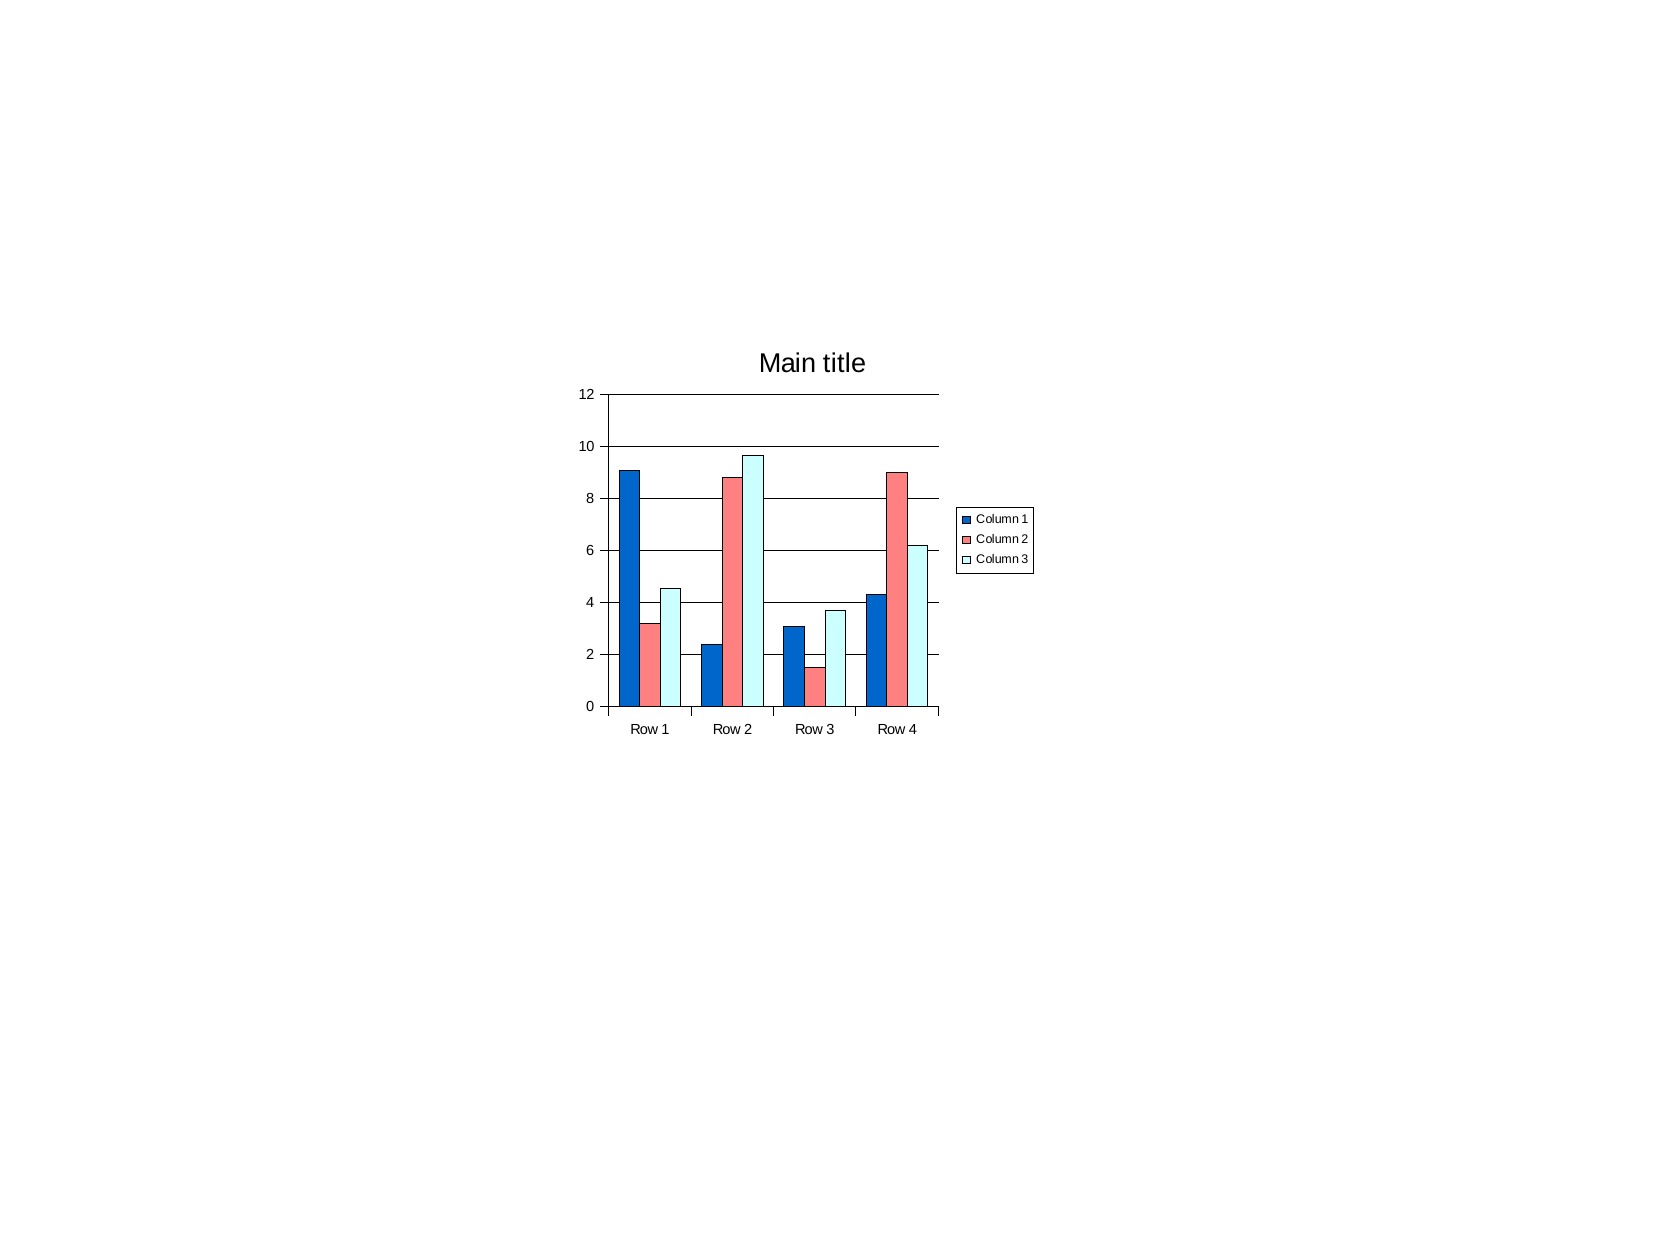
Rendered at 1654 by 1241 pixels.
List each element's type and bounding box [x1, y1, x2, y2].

chart [569, 332, 1042, 746]
